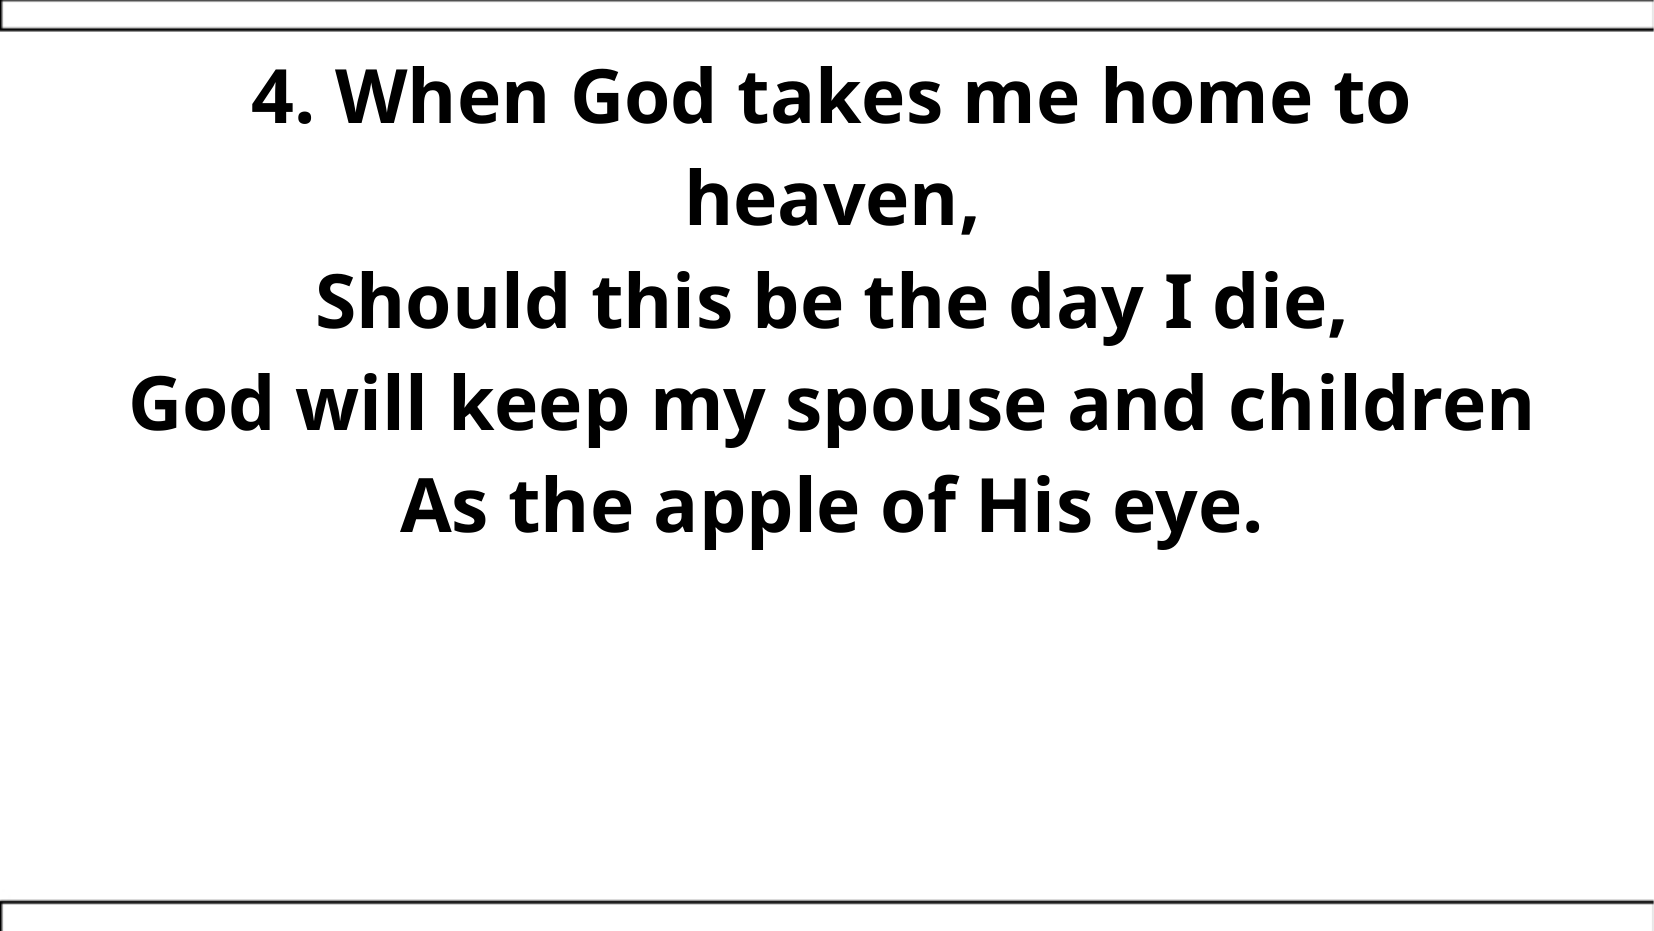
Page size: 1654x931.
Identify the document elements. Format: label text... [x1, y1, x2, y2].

picture [0, 0, 1654, 931]
text_box 4. When God takes me home to heaven, Should this be the day I die, God will keep my spouse and children As the apple of His eye. [90, 35, 1576, 451]
